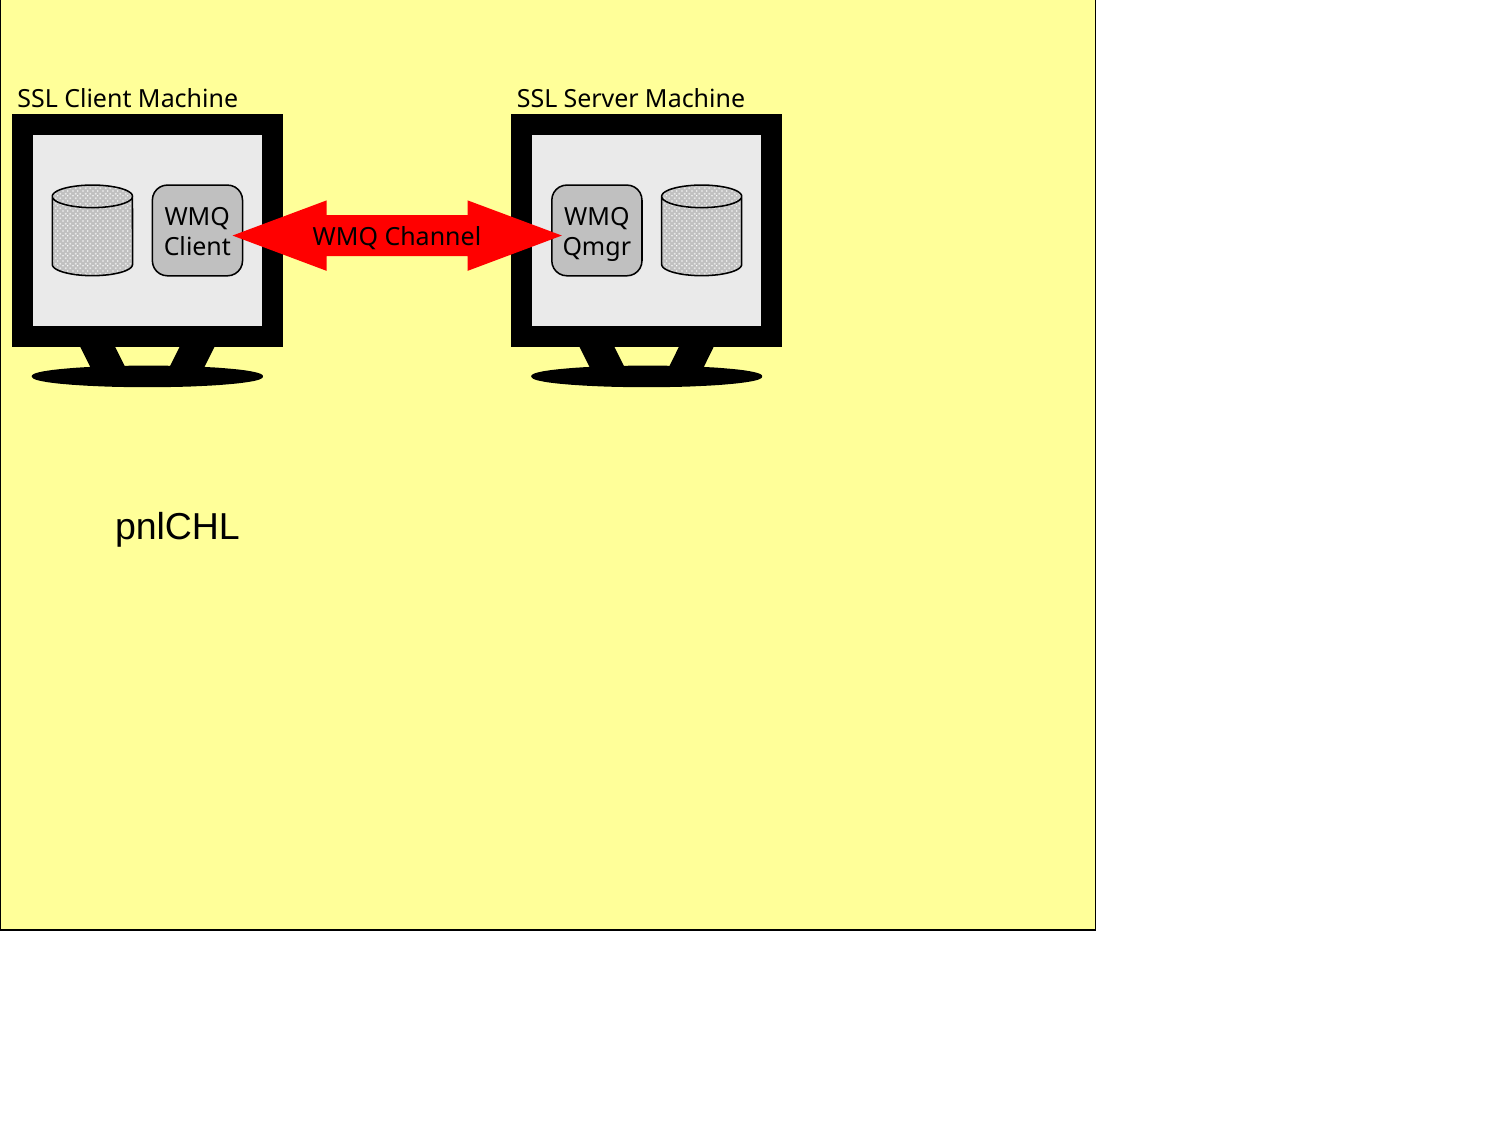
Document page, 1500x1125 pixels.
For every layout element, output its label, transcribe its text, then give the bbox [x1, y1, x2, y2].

text_box SSL Server Machine [501, 74, 832, 120]
text_box WMQ Qmgr [551, 185, 642, 276]
text_box pnlCHL [100, 494, 256, 555]
text_box WMQ Client [152, 185, 243, 276]
text_box SSL Client Machine [2, 74, 333, 120]
text_box [0, 0, 1095, 930]
text_box WMQ Channel [262, 215, 533, 256]
